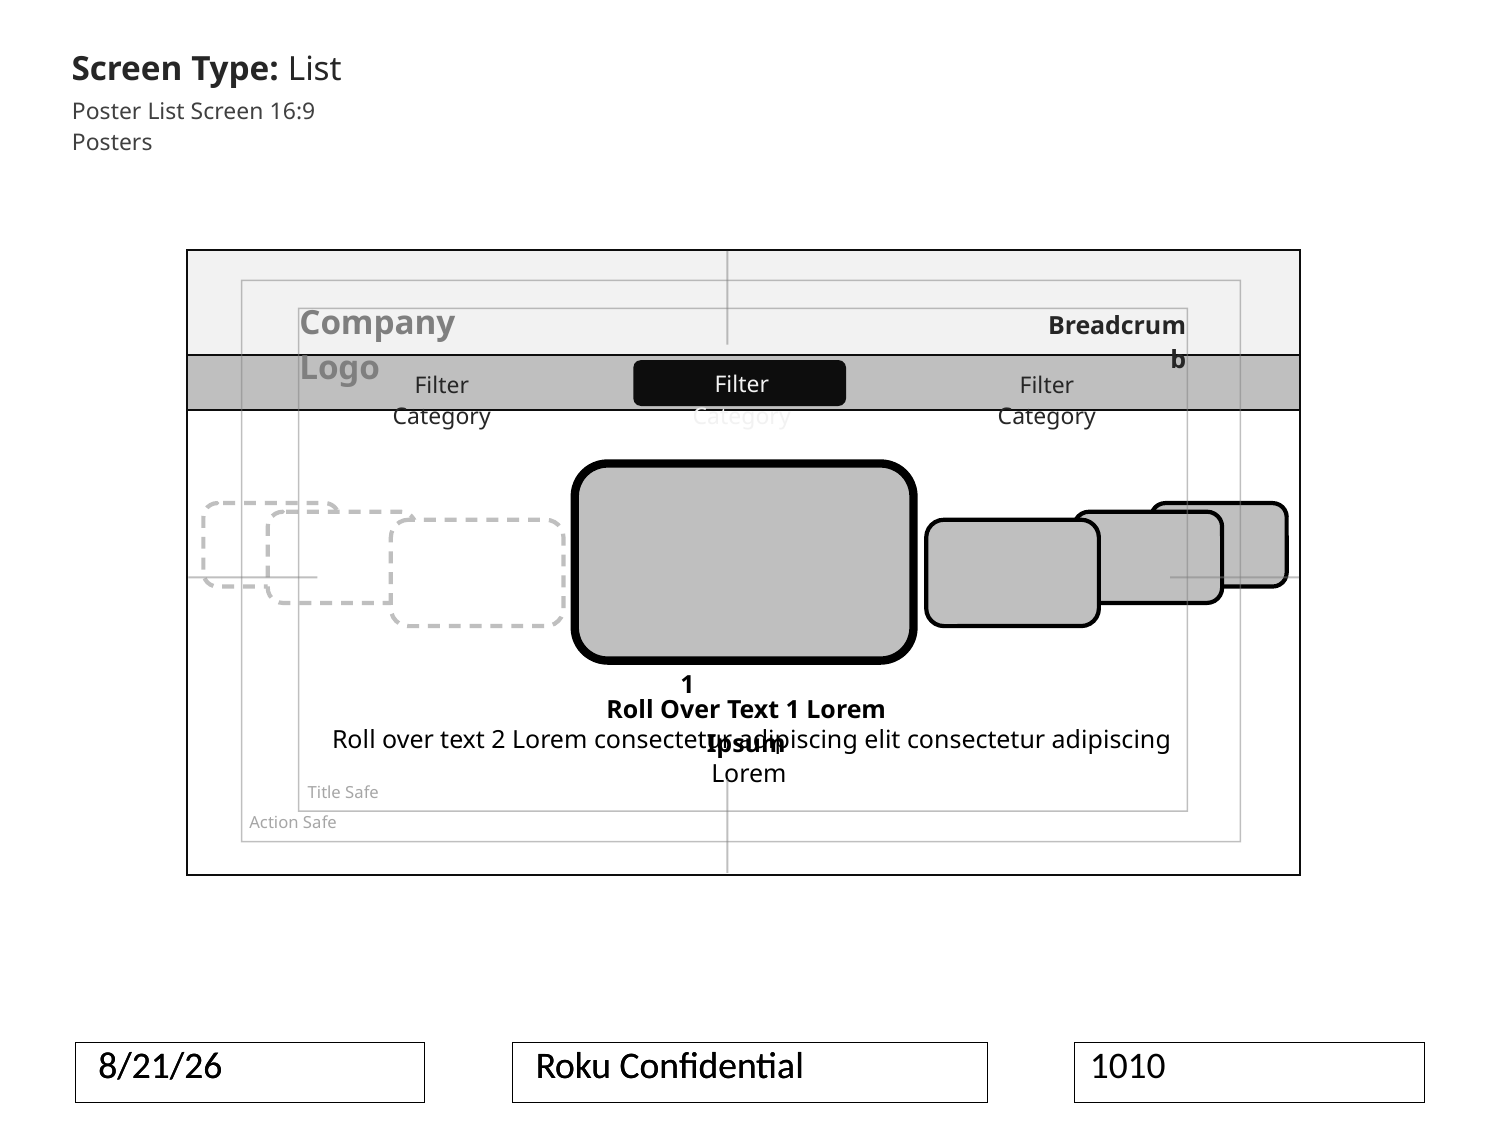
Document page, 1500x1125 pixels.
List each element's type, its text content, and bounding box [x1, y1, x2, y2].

text_box Breadcrumb [1027, 310, 1186, 346]
text_box Action Safe [234, 803, 395, 845]
text_box Poster List Screen 16:9 Posters [57, 87, 405, 131]
text_box [188, 250, 1299, 411]
text_box Title Safe [292, 772, 453, 814]
text_box Breadcrumb [1027, 299, 1201, 346]
text_box Filter Category [648, 361, 835, 405]
slide_number 1/11/10 [75, 1042, 425, 1103]
text_box Roll over text 2 Lorem consectetur adipiscing elit consectetur adipiscing Lorem [300, 714, 1186, 760]
text_box [574, 463, 914, 661]
text_box [926, 503, 1300, 627]
text_box Roll Over 1 [665, 661, 827, 671]
text_box Roll Over Text 1 Lorem Ipsum [556, 684, 937, 714]
slide_number <number><number> [1074, 1042, 1425, 1103]
footer Roku Confidential [512, 1042, 988, 1103]
text_box Company Logo [300, 310, 543, 348]
text_box Filter Category [953, 361, 1140, 404]
text_box [188, 503, 564, 627]
text_box Company Logo [284, 291, 543, 348]
text_box Filter Category [348, 361, 535, 404]
text_box Screen Type: List [56, 38, 1407, 104]
